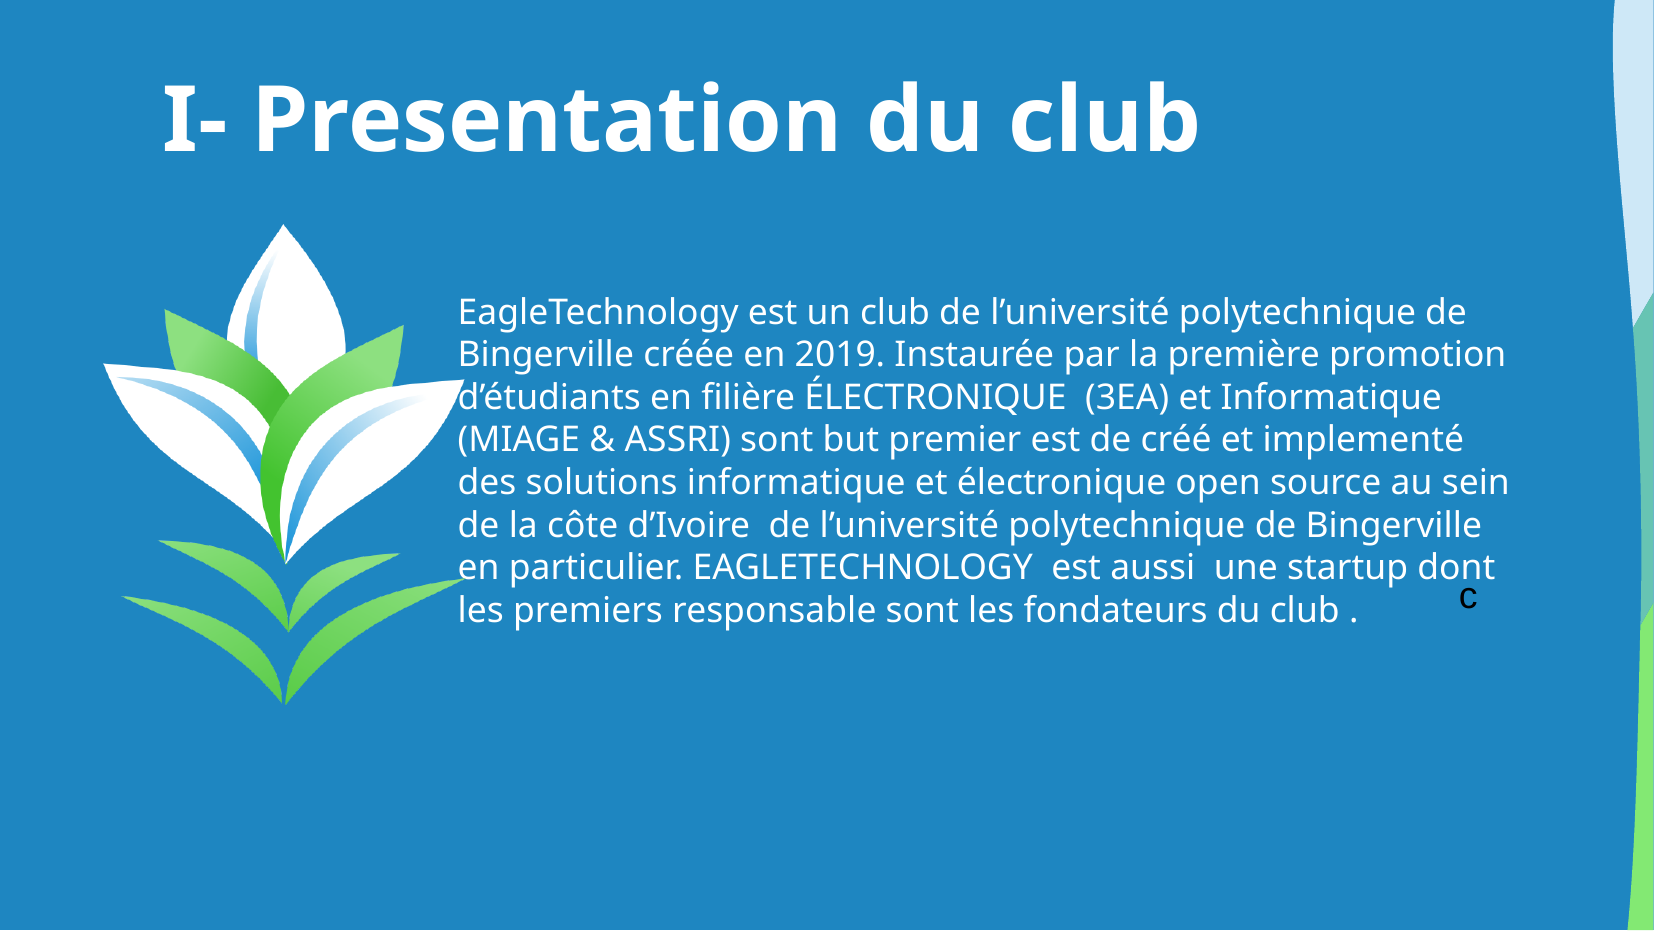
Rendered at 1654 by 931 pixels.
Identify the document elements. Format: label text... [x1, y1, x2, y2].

text_box I- Presentation du club [147, 52, 1418, 178]
picture [103, 224, 466, 706]
text_box c [1444, 566, 1493, 624]
text_box EagleTechnology est un club de l’université polytechnique de Bingerville créée en 2019. Instaurée par la première promotion d’étudiants en filière ÉLECTRONIQUE (3EA) et Informatique (MIAGE & ASSRI) sont but premier est de créé et implementé des solutions informatique et électronique open source au sein de la côte d’Ivoire de l’université polytechnique de Bingerville en particulier. EAGLETECHNOLOGY est aussi une startup dont les premiers responsable sont les fondateurs du club . [466, 281, 1536, 637]
